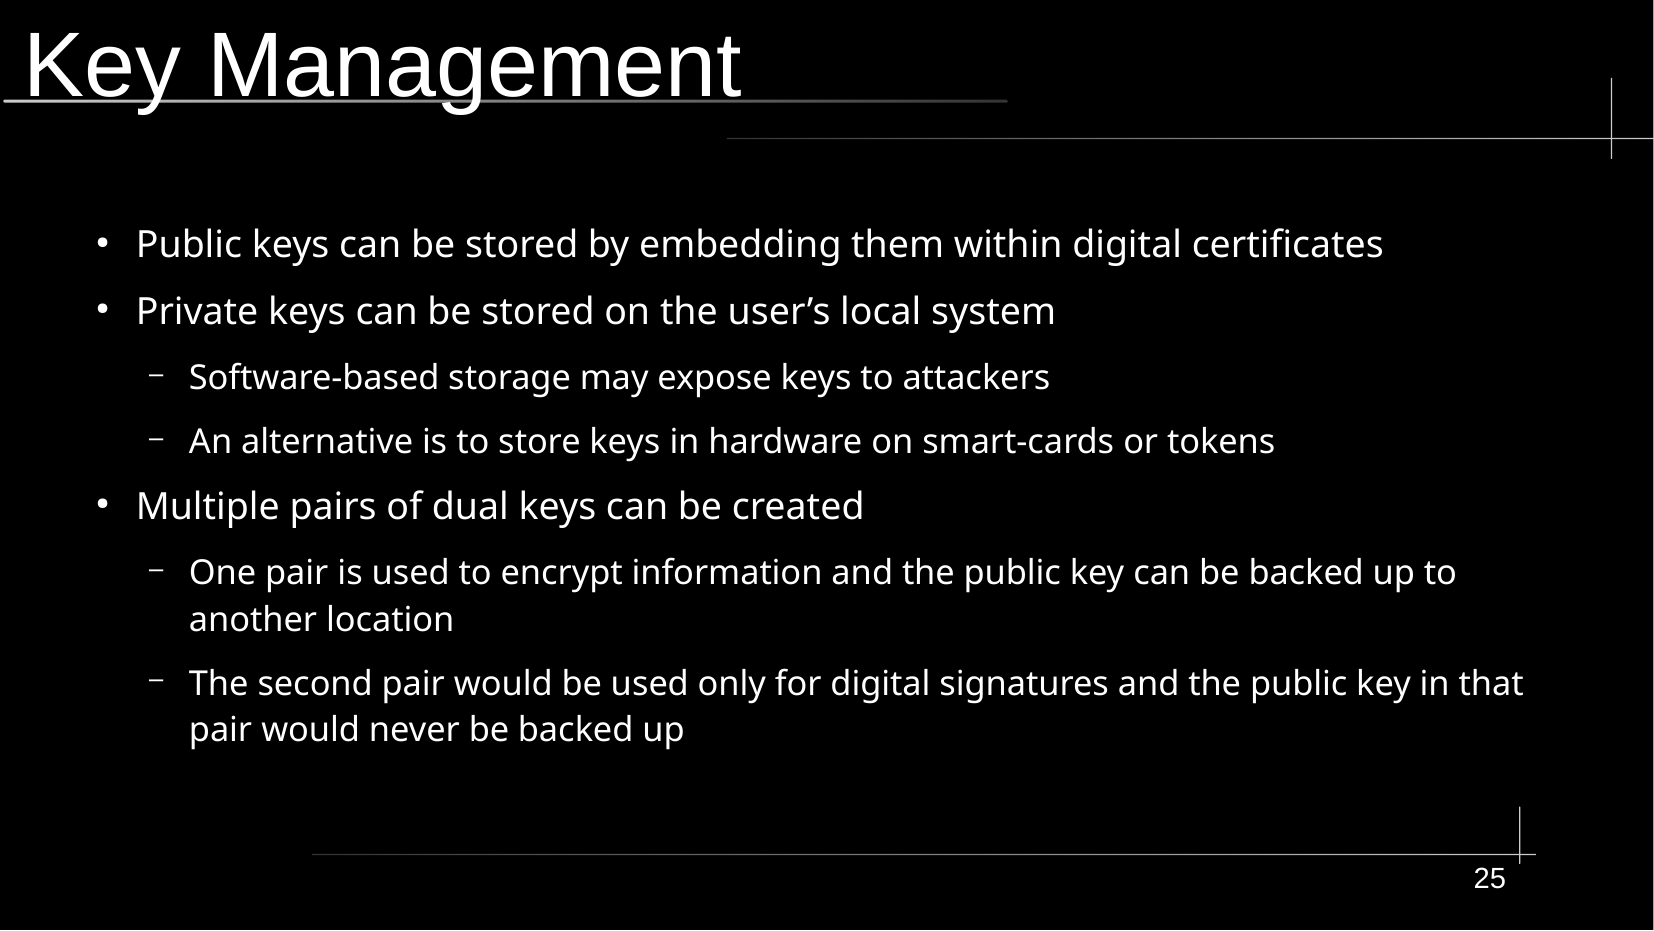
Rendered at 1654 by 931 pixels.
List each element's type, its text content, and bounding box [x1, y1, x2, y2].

list Public keys can be stored by embedding them within digital certificates Private keys can be stored on the user’s local system Software-based storage may expose keys to attackers An alternative is to store keys in hardware on smart-cards or tokens Multiple pairs of dual keys can be created One pair is used to encrypt information and the public key can be backed up to another location The second pair would be used only for digital signatures and the public key in that pair would never be backed up [82, 217, 1571, 758]
title Key Management [23, 11, 1589, 119]
